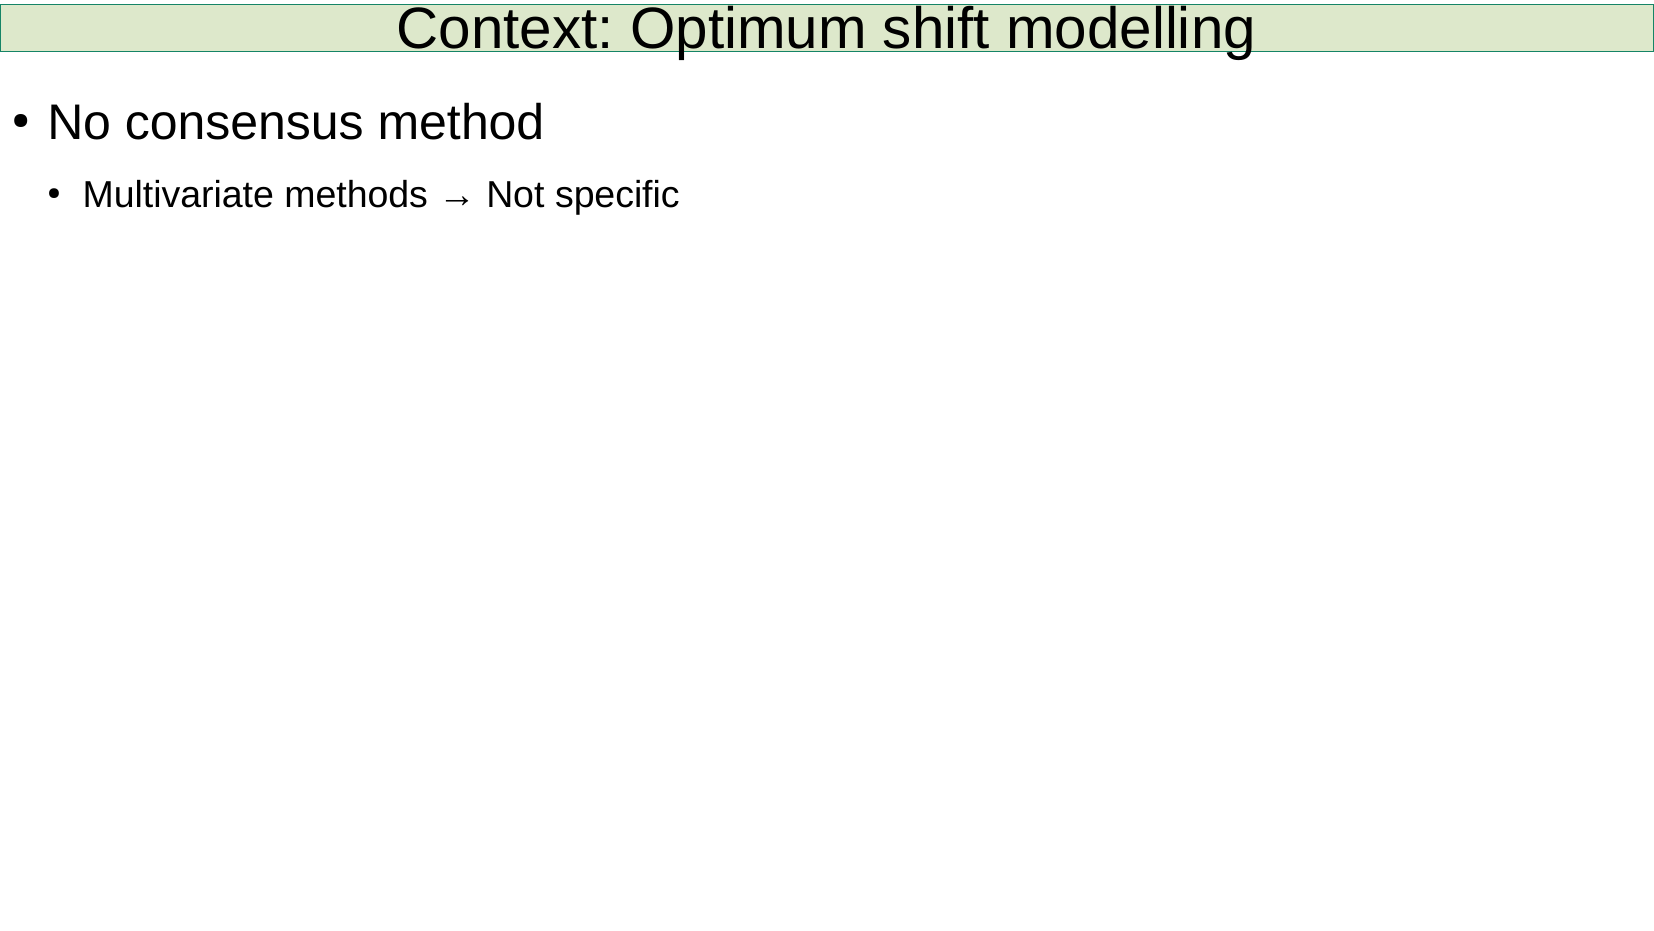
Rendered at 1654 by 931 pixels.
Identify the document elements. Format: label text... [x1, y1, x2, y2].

list No consensus method Multivariate methods → Not specific [11, 94, 1642, 426]
text_box Context: Optimum shift modelling [0, 4, 1654, 52]
